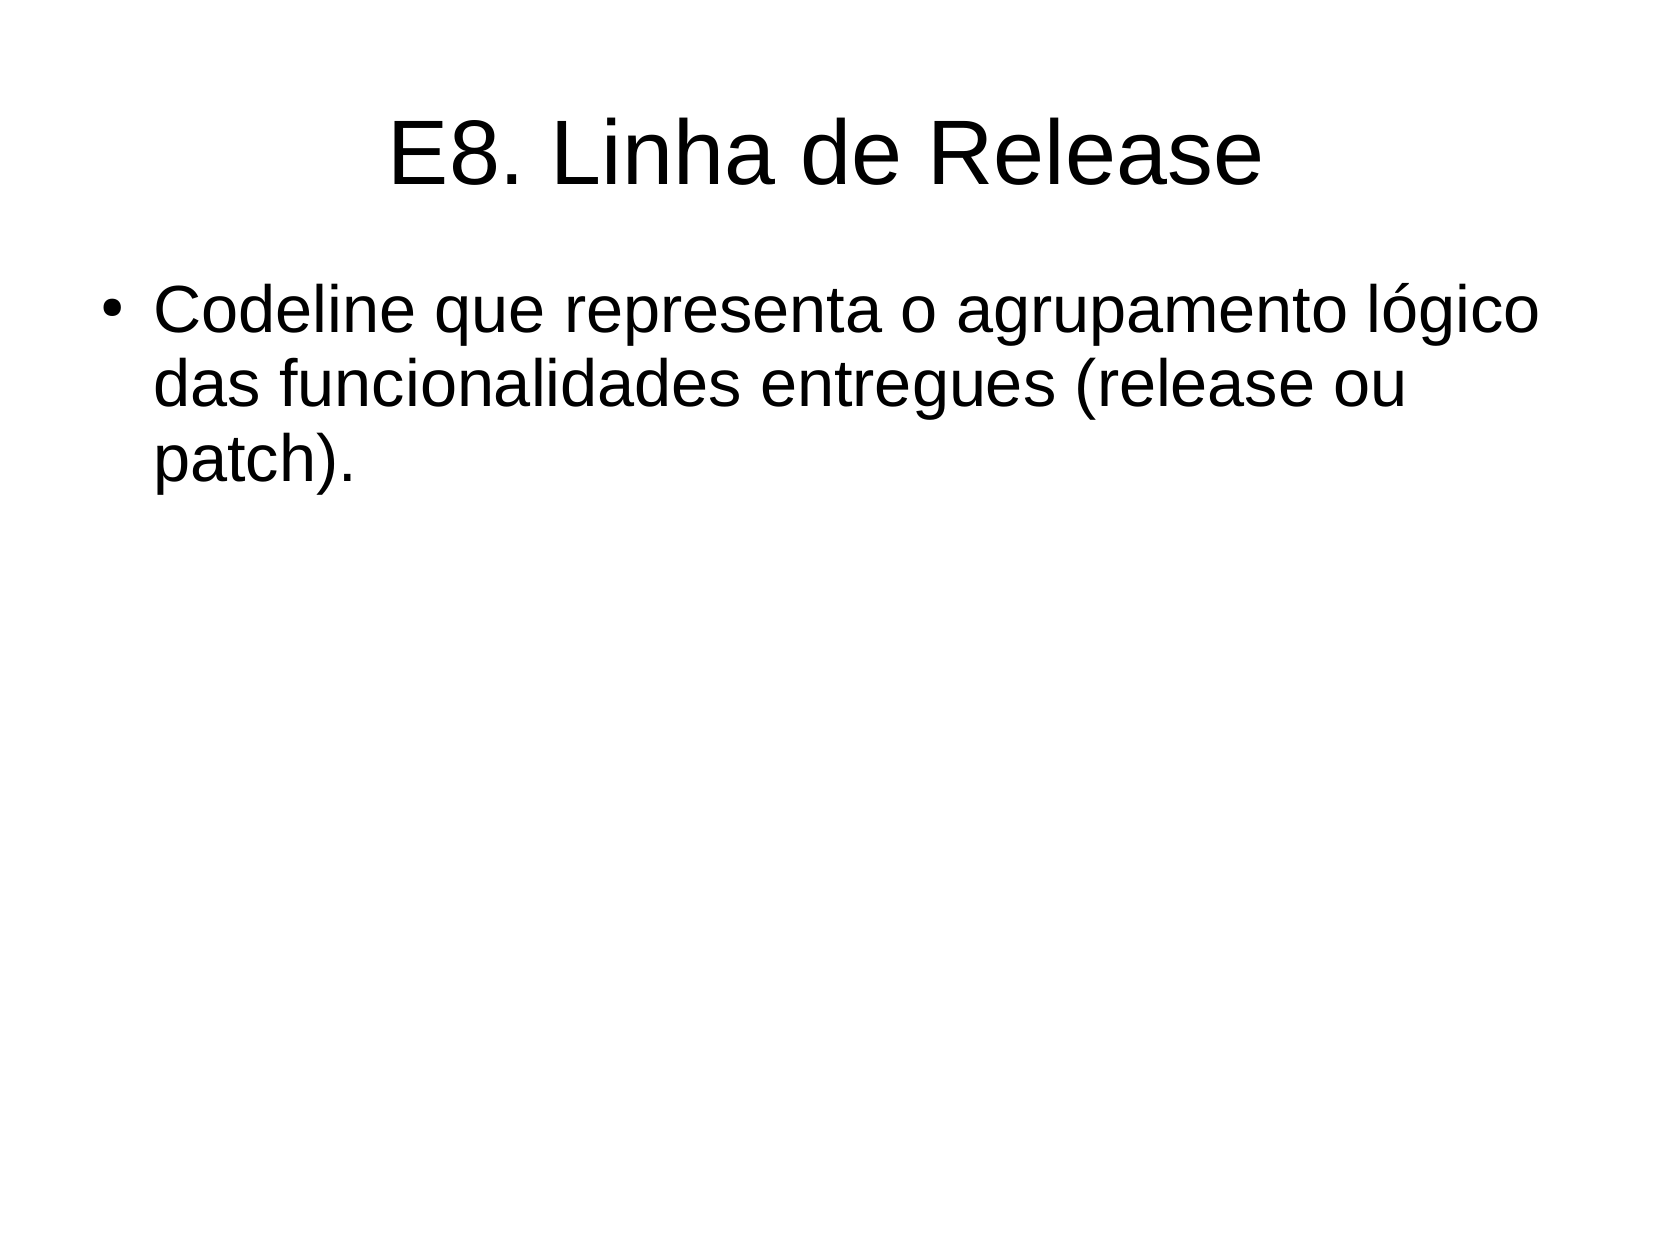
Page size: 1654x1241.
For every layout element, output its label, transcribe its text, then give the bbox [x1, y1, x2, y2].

title E8. Linha de Release [82, 49, 1571, 257]
list Codeline que representa o agrupamento lógico das funcionalidades entregues (release ou patch). [82, 271, 1571, 991]
